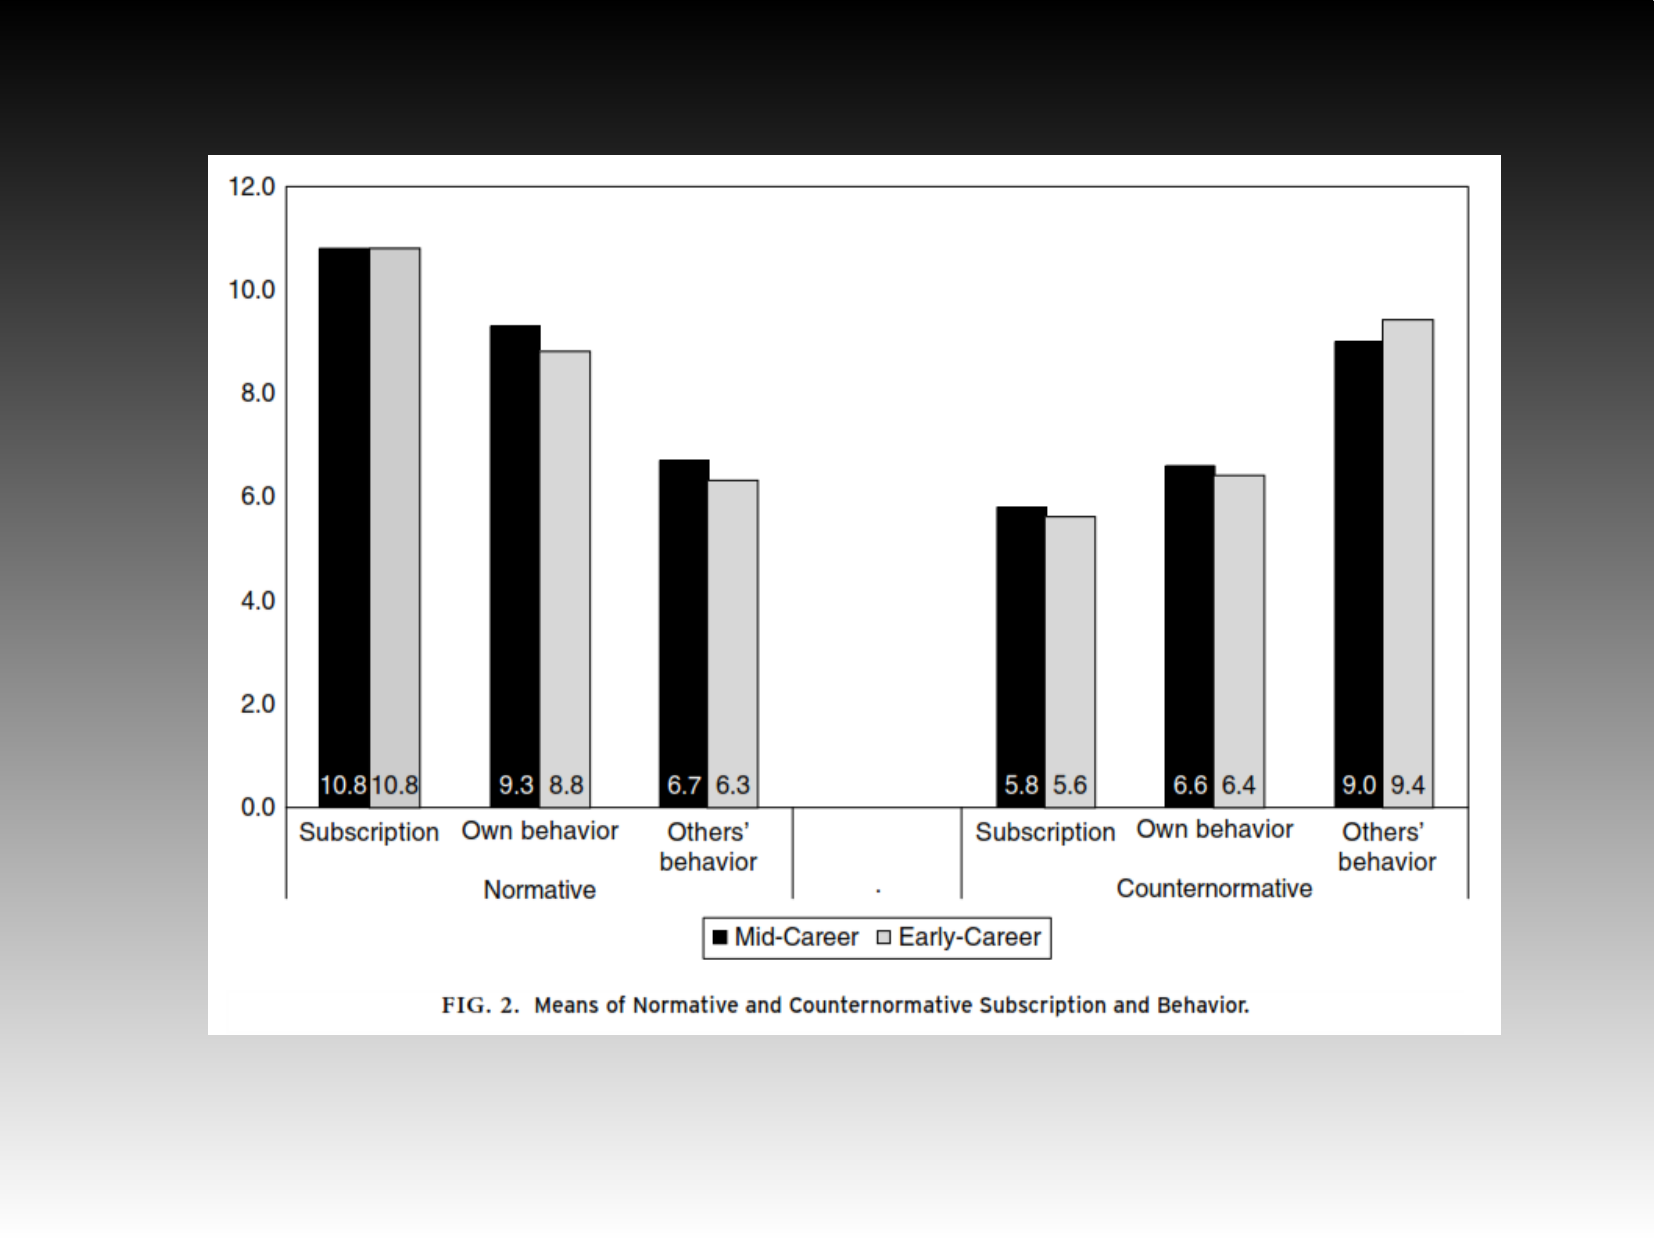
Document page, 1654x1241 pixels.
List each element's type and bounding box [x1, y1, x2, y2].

picture [208, 155, 1501, 1036]
